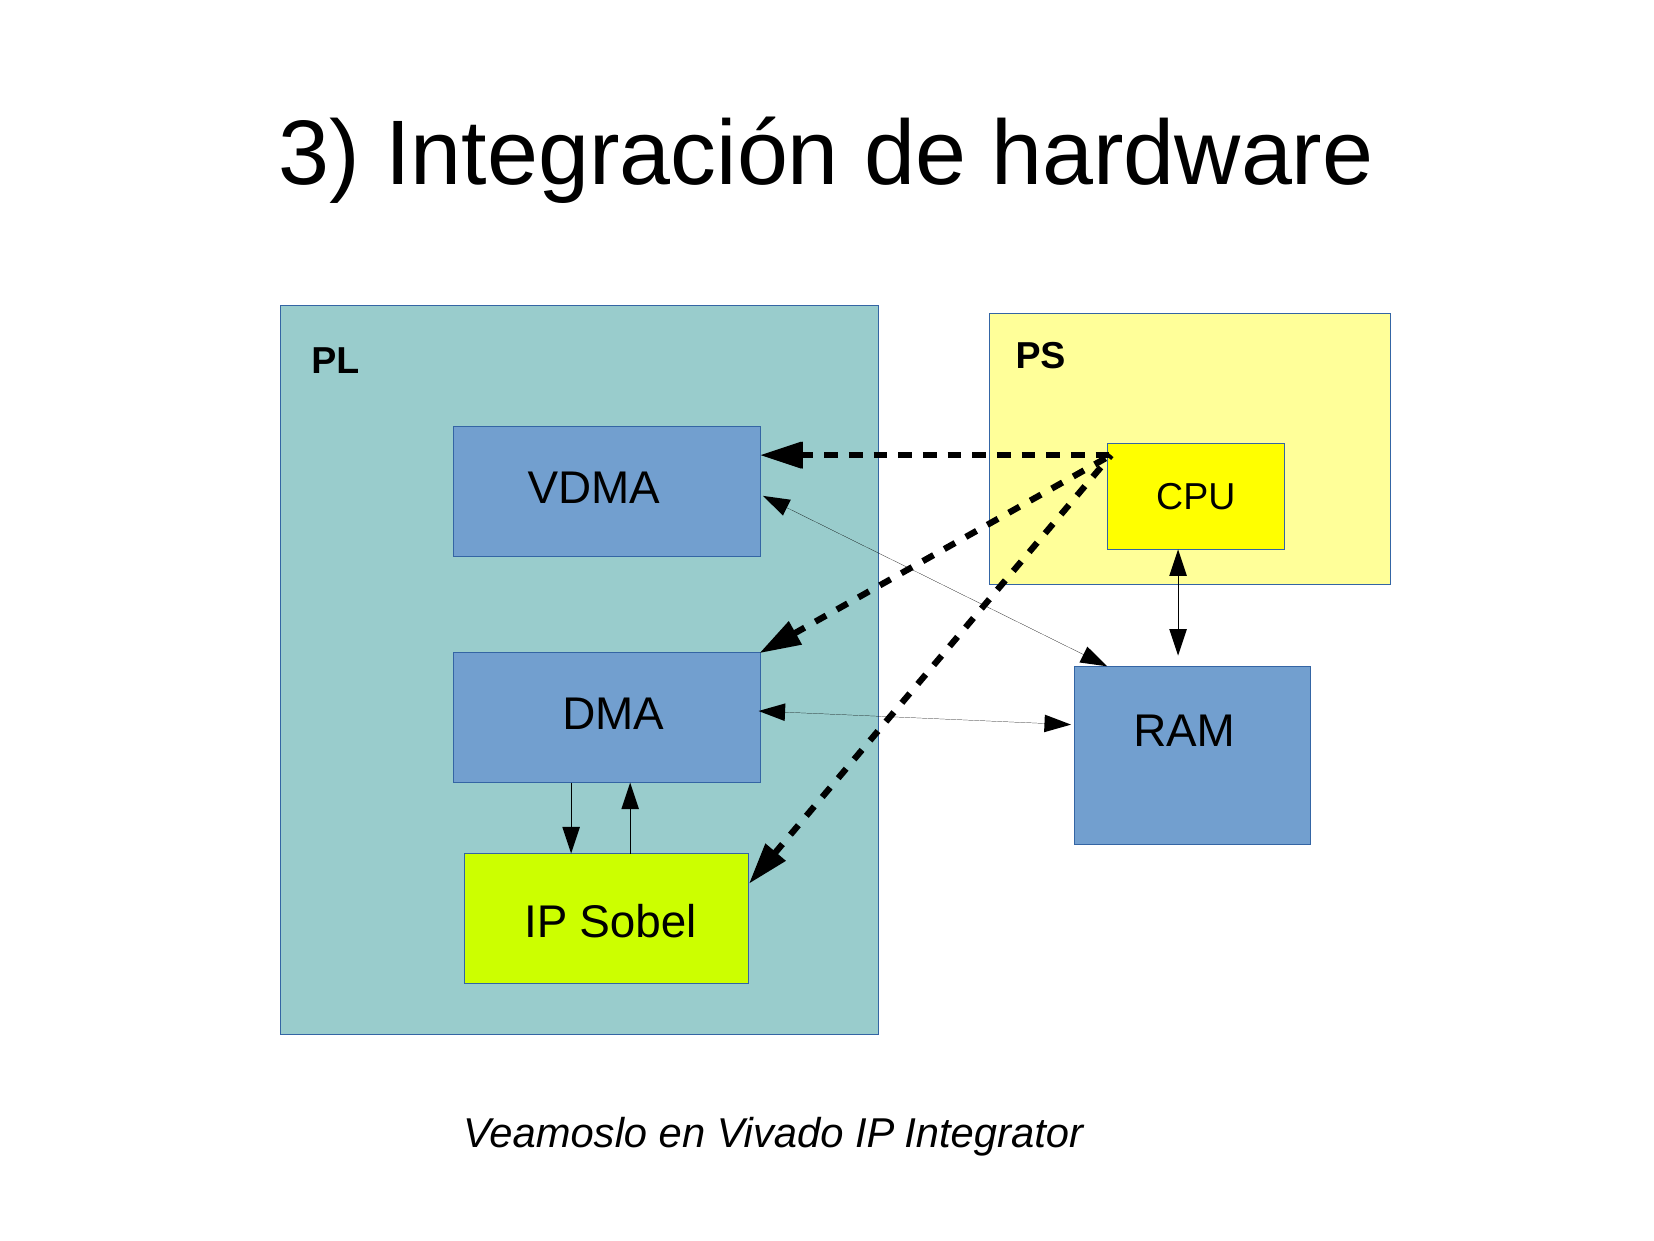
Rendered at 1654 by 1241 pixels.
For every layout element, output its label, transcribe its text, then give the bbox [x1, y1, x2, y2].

text_box CPU [1107, 443, 1285, 550]
text_box VDMA [512, 454, 675, 521]
text_box PL [296, 331, 380, 389]
text_box [1074, 666, 1311, 845]
text_box [989, 313, 1391, 585]
text_box PS [1000, 327, 1084, 384]
text_box RAM [1118, 697, 1250, 764]
text_box DMA [547, 681, 679, 748]
text_box IP Sobel [509, 888, 712, 956]
text_box Veamoslo en Vivado IP Integrator [448, 1102, 1205, 1202]
text_box [280, 305, 879, 1035]
title 3) Integración de hardware [82, 49, 1571, 257]
